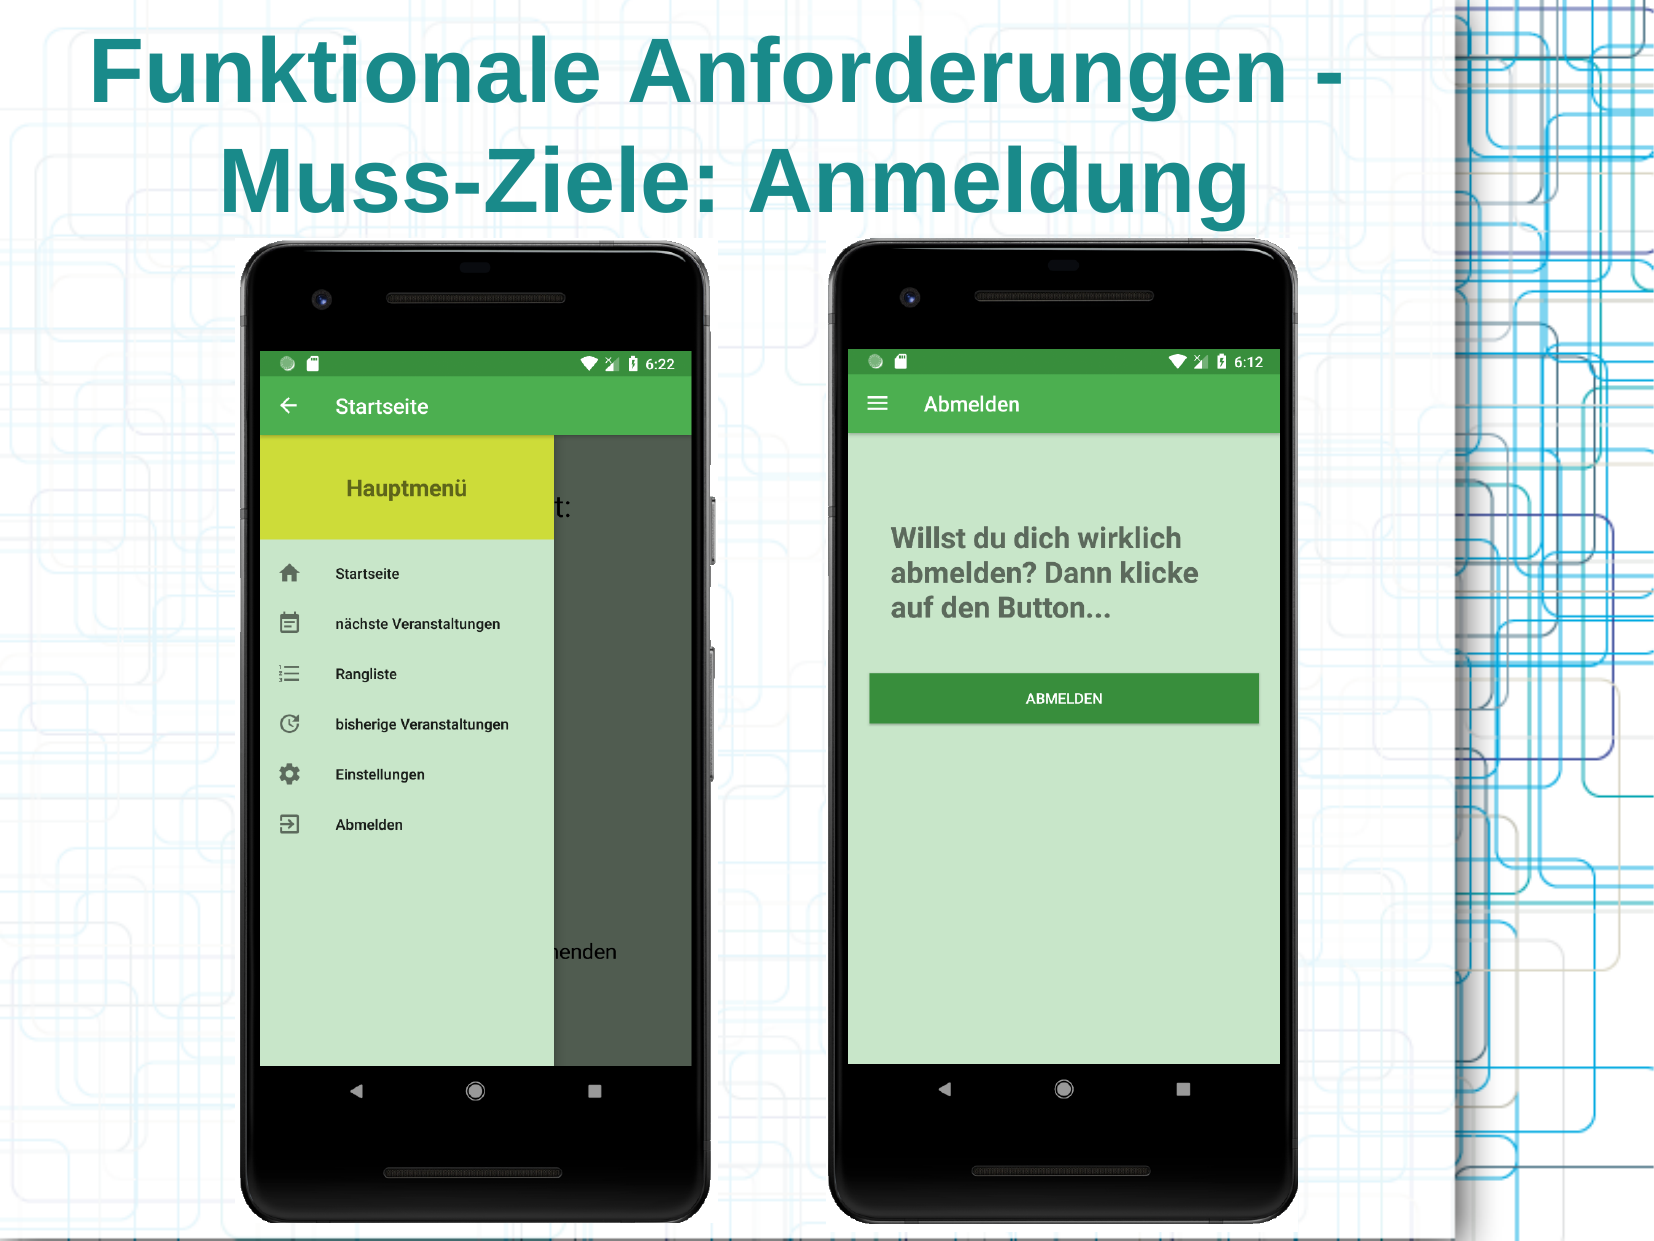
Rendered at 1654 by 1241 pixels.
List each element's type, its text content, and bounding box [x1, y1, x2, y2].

picture [826, 238, 1298, 1232]
picture [235, 238, 718, 1223]
title Funktionale Anforderungen - Muss-Ziele: Anmeldung [11, 17, 1424, 225]
